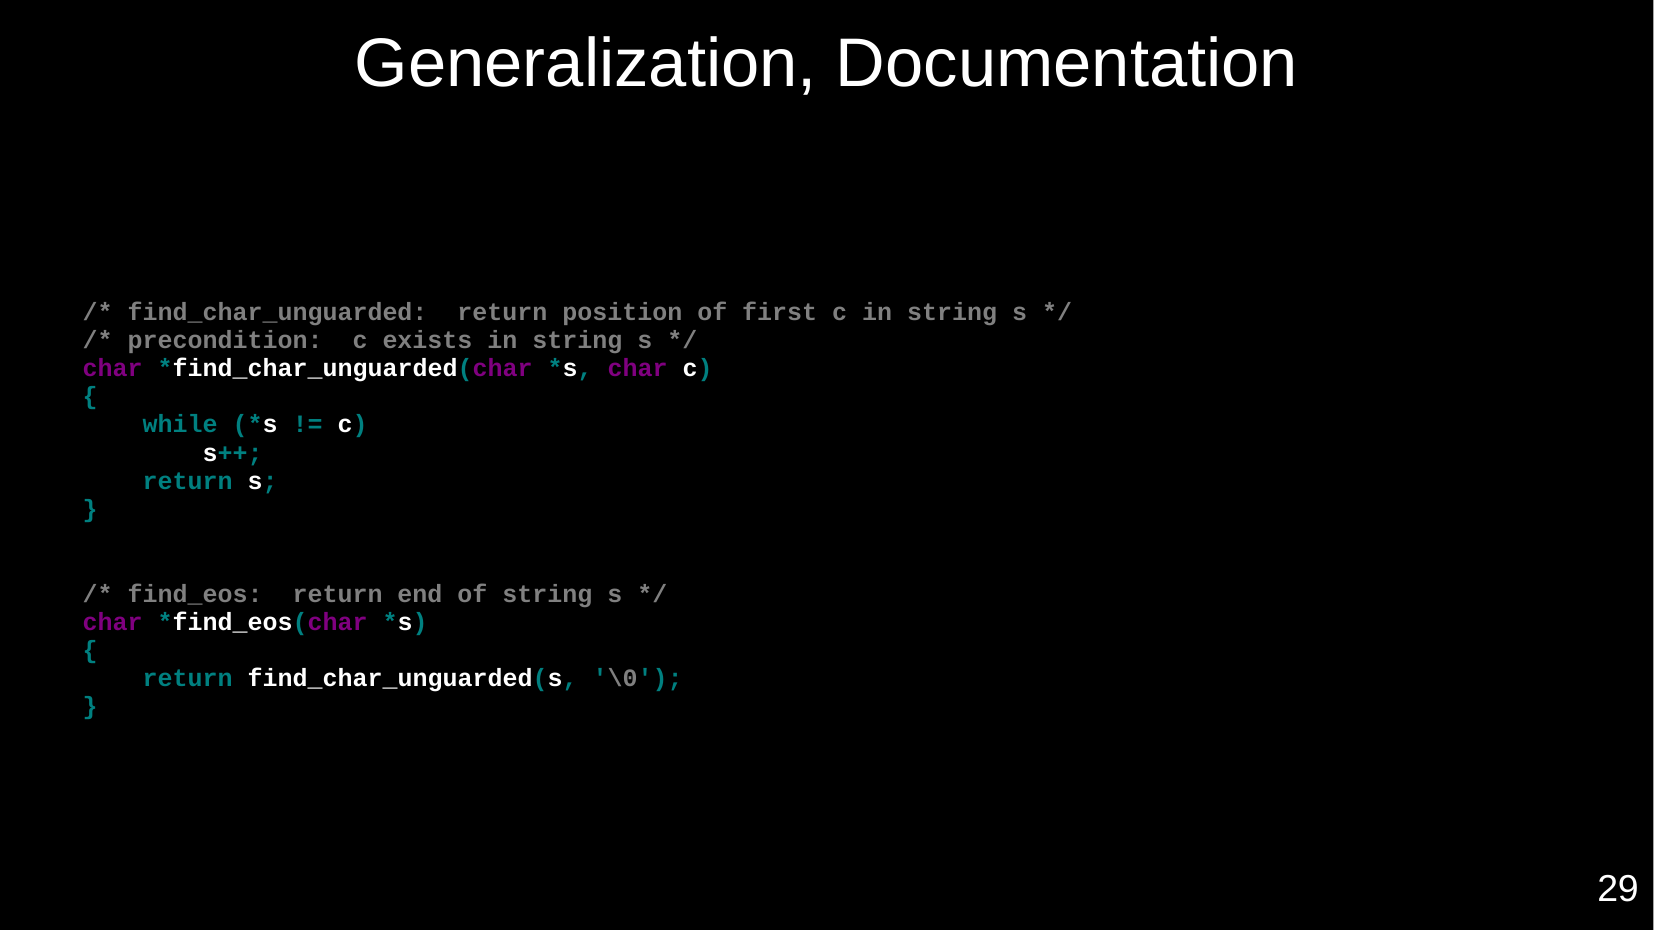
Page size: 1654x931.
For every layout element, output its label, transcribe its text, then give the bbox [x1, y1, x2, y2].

subtitle /* find_char_unguarded: return position of first c in string s */ /* precondition: c exists in string s */ char *find_char_unguarded(char *s, char c) { while (*s != c) s++; return s; } /* find_eos: return end of string s */ char *find_eos(char *s) { return find_char_unguarded(s, '\0'); } [82, 132, 1571, 889]
text_box <number> [1024, 860, 1654, 931]
title Generalization, Documentation [82, 4, 1571, 121]
